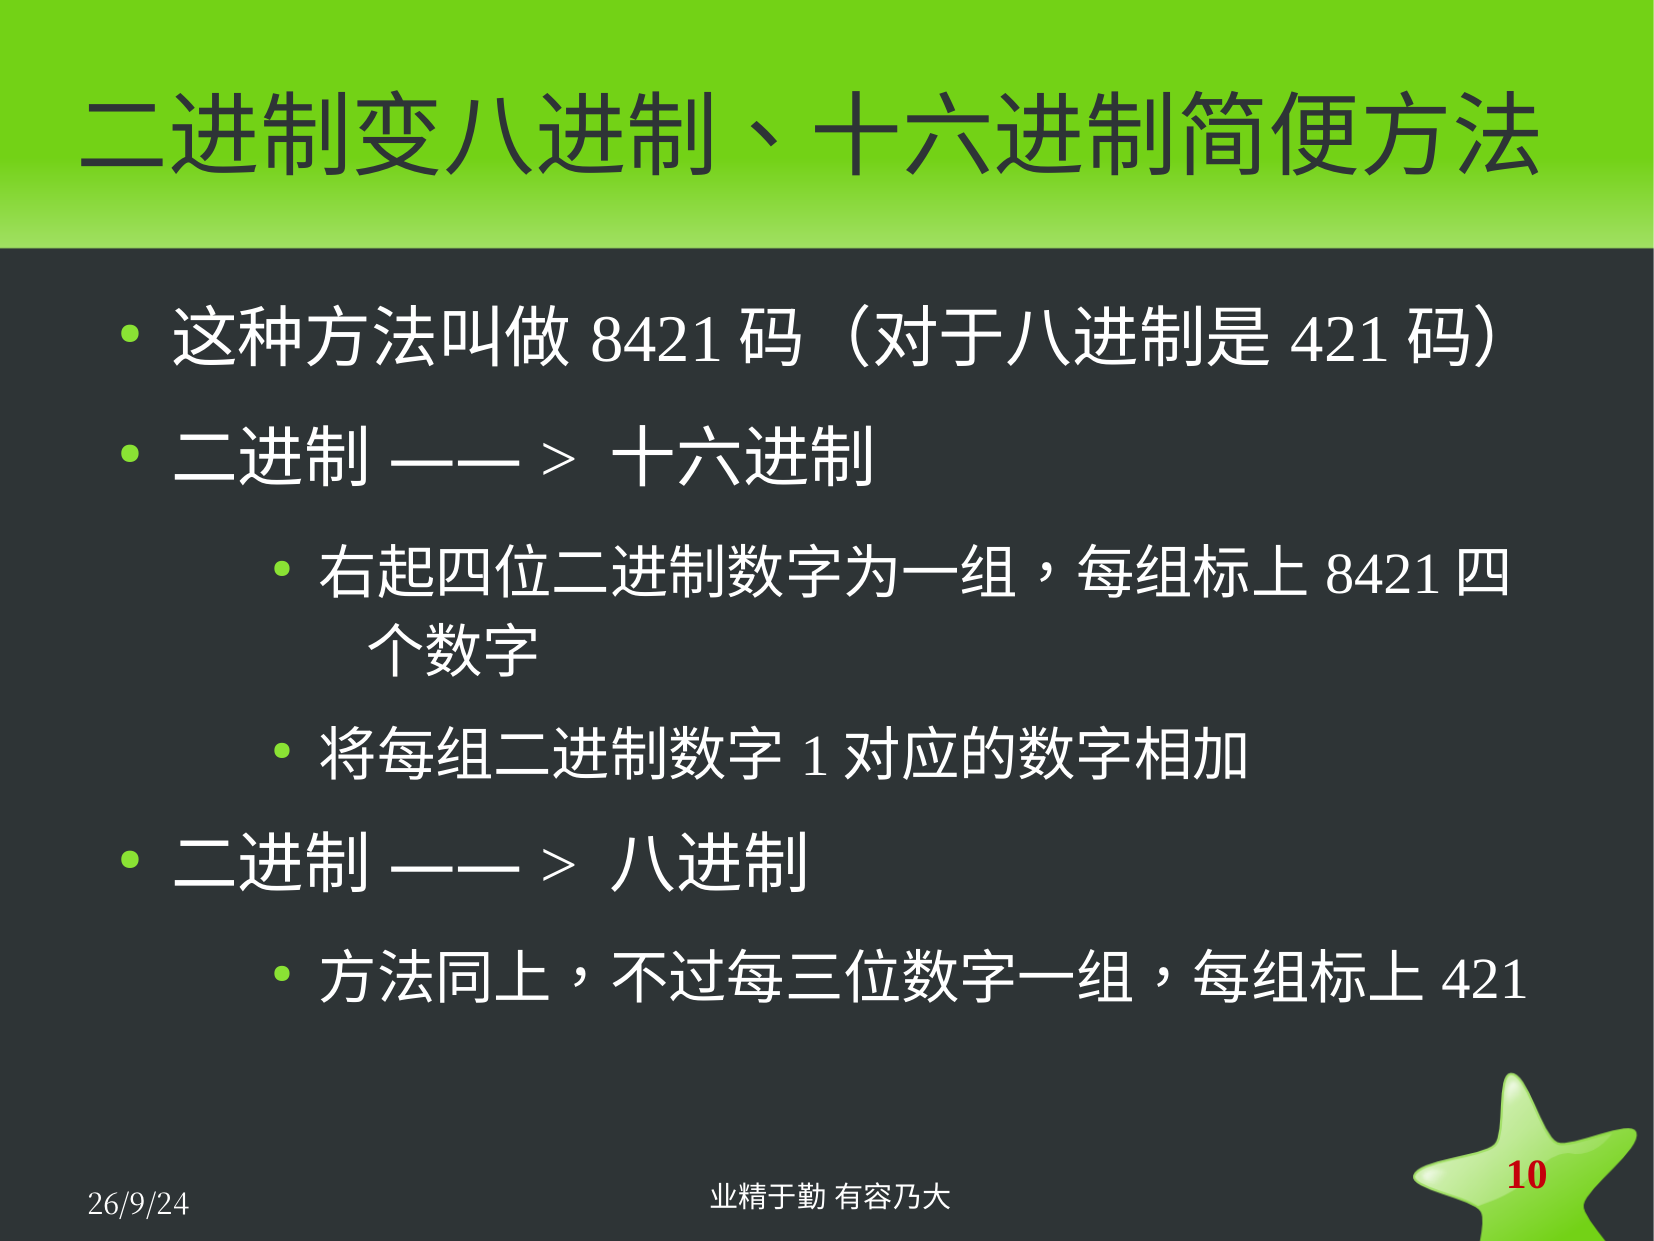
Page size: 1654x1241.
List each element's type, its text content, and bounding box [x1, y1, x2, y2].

title 二进制变八进制、十六进制简便方法 [76, 29, 1565, 237]
list 这种方法叫做8421码（对于八进制是421码） 二进制 ——> 十六进制 右起四位二进制数字为一组，每组标上8421四个数字 将每组二进制数字1对应的数字相加 二进制 ——> 八进制 方法同上，不过每三位数字一组，每组标上421 [82, 290, 1571, 1109]
picture [0, 0, 1654, 1241]
